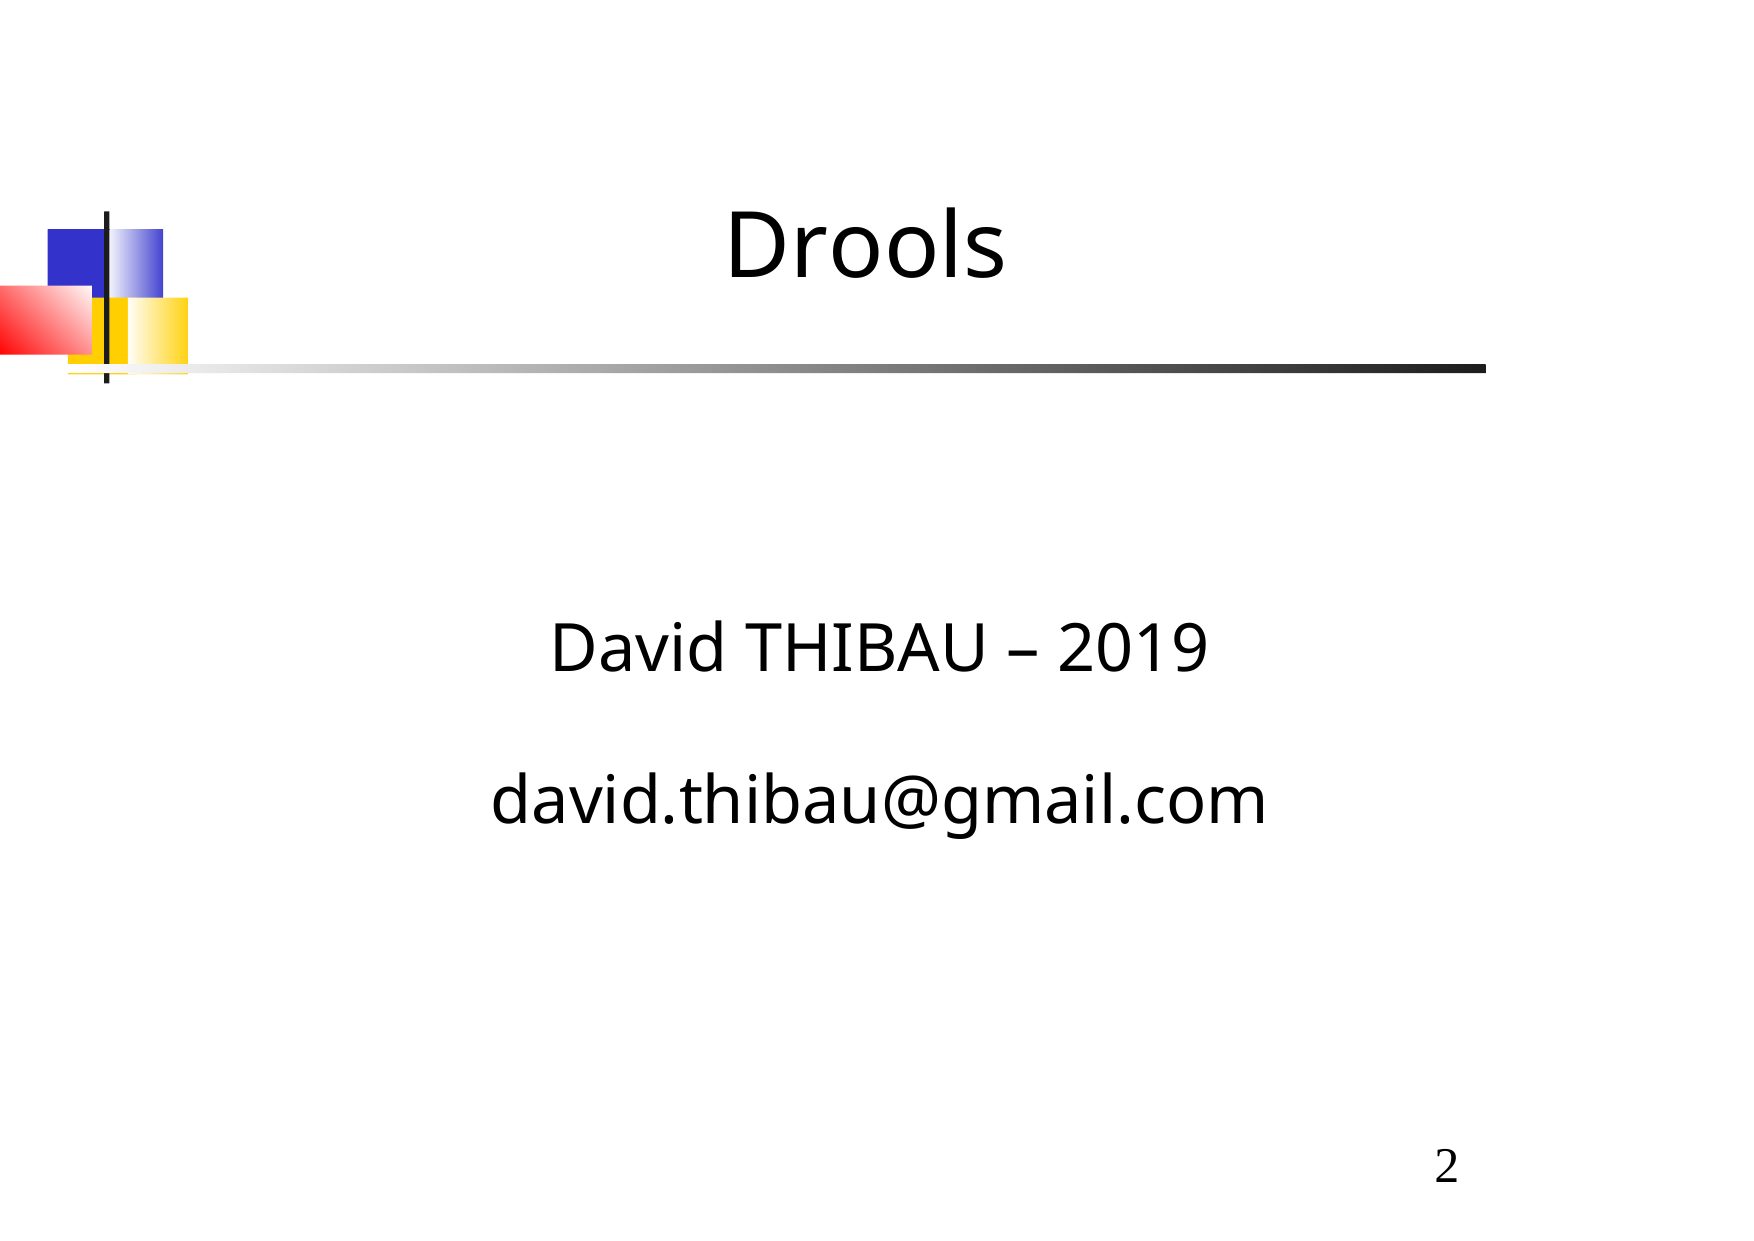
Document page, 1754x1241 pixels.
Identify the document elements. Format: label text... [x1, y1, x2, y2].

title Drools [179, 190, 1577, 301]
subtitle David THIBAU – 2019 david.thibau@gmail.com [179, 608, 1577, 841]
